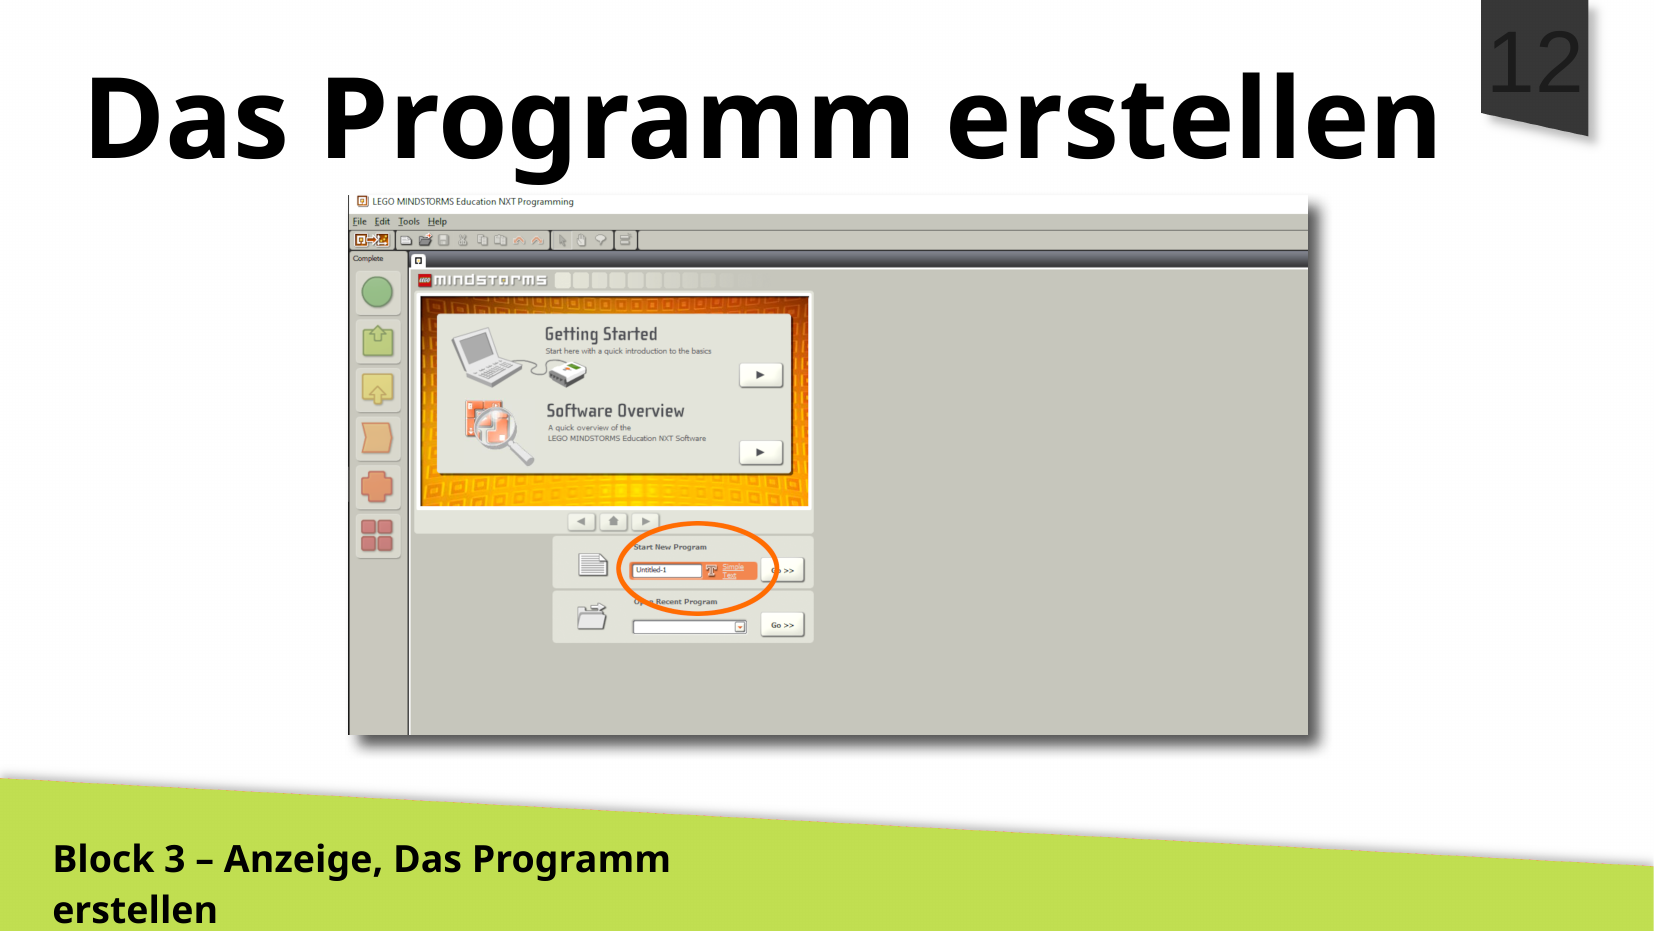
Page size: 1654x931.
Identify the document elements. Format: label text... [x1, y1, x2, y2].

text_box Block 3 – Anzeige, Das Programm erstellen [37, 825, 863, 901]
title Das Programm erstellen [82, 37, 1463, 193]
picture [0, 0, 1654, 931]
text_box <Foliennummer> [923, 5, 1599, 147]
